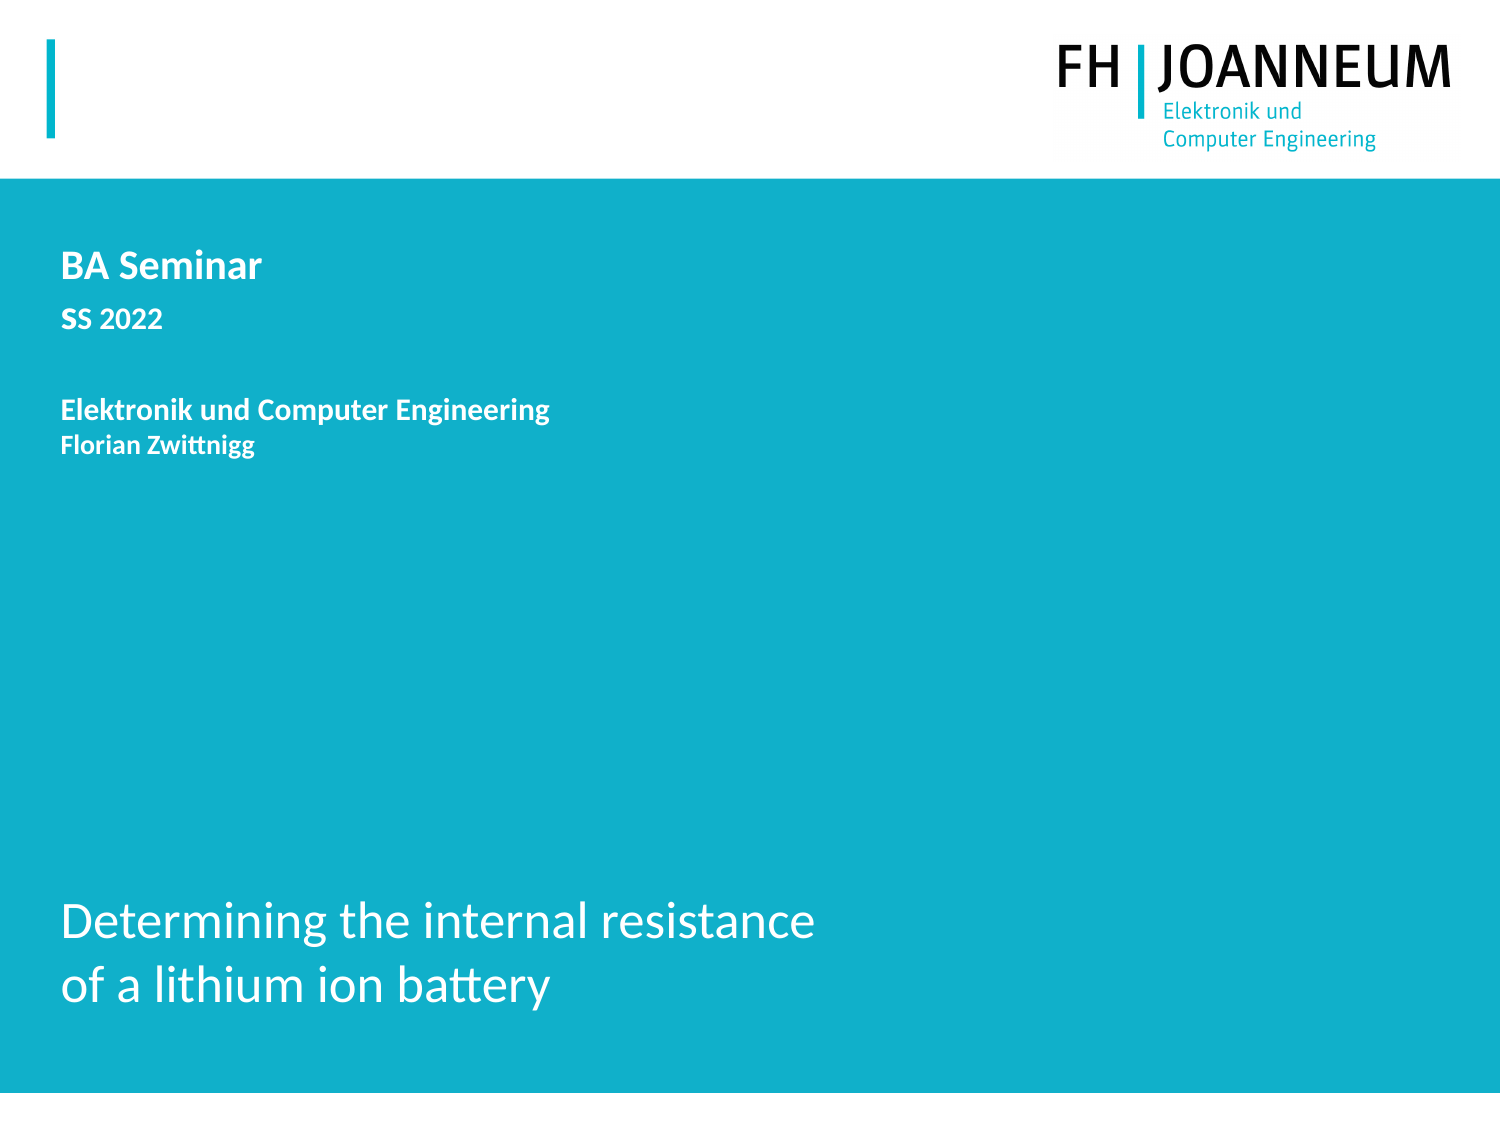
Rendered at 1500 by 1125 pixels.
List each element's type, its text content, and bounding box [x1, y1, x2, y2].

subtitle Determining the internal resistance of a lithium ion battery [45, 732, 1456, 1021]
picture [1053, 34, 1461, 162]
title BA Seminar sS 2022 Elektronik und Computer Engineering Florian Zwittnigg [45, 229, 1456, 472]
picture [52, 37, 57, 140]
